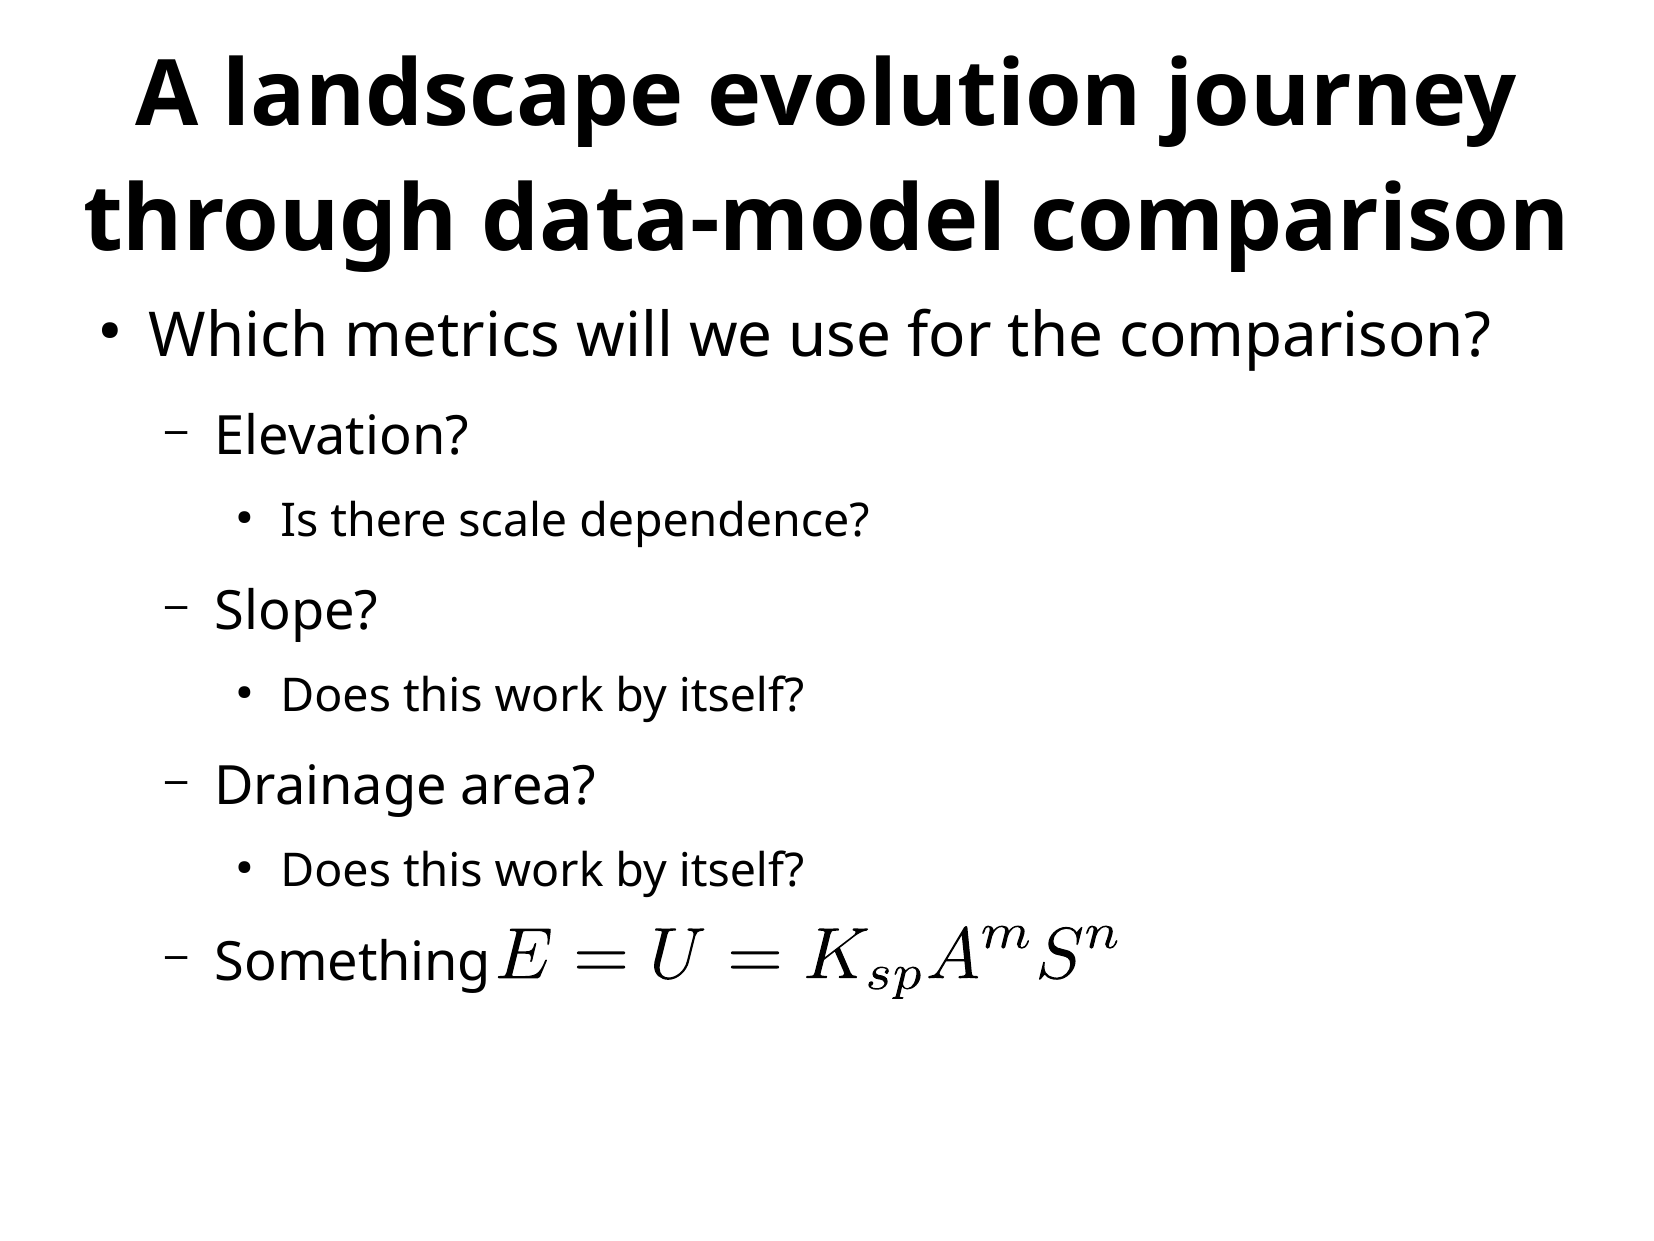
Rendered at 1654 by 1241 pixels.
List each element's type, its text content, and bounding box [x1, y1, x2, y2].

text_box [495, 925, 1120, 999]
title A landscape evolution journey through data-model comparison [82, 49, 1571, 257]
list Which metrics will we use for the comparison? Elevation? Is there scale dependence? Slope? Does this work by itself? Drainage area? Does this work by itself? Something in this equation? [82, 290, 1571, 1010]
